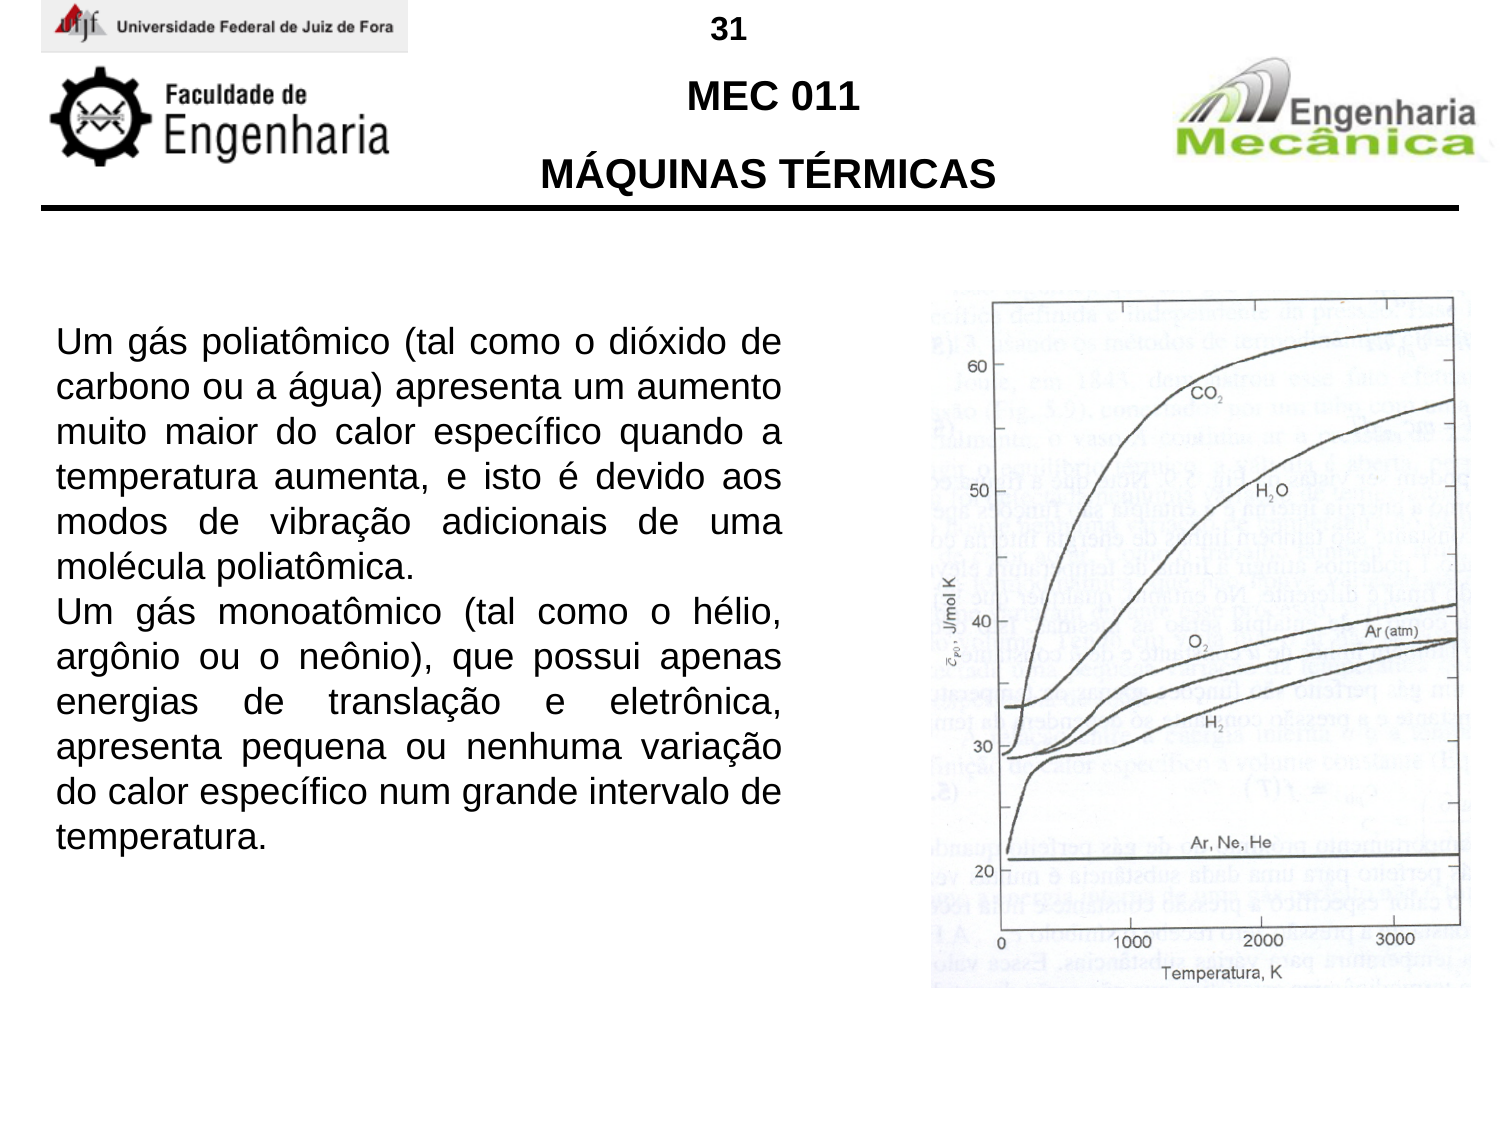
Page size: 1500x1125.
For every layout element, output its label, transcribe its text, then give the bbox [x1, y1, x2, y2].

picture [1151, 54, 1500, 167]
picture [931, 290, 1471, 988]
text_box Um gás poliatômico (tal como o dióxido de carbono ou a água) apresenta um aumento muito maior do calor específico quando a temperatura aumenta, e isto é devido aos modos de vibração adicionais de uma molécula poliatômica. Um gás monoatômico (tal como o hélio, argônio ou o neônio), que possui apenas energias de translação e eletrônica, apresenta pequena ou nenhuma variação do calor específico num grande intervalo de temperatura. [41, 309, 798, 865]
picture [41, 0, 408, 174]
